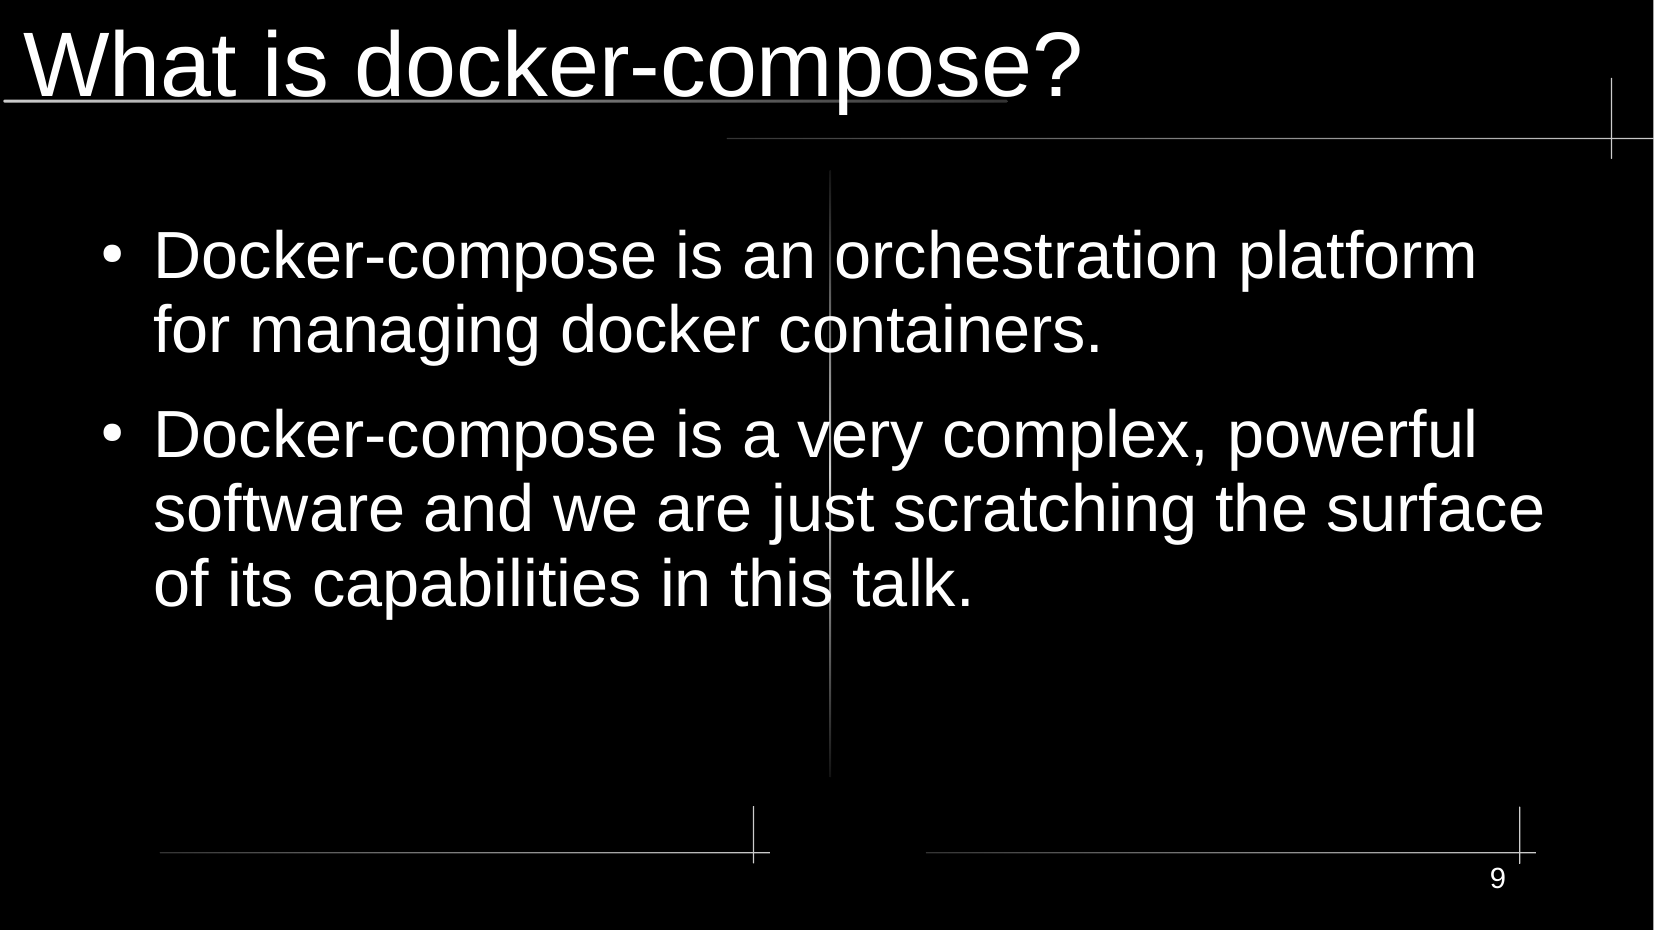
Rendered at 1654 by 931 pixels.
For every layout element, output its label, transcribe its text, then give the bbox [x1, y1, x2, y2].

list Docker-compose is an orchestration platform for managing docker containers. Docker-compose is a very complex, powerful software and we are just scratching the surface of its capabilities in this talk. [82, 217, 1571, 758]
title What is docker-compose? [23, 11, 1589, 119]
